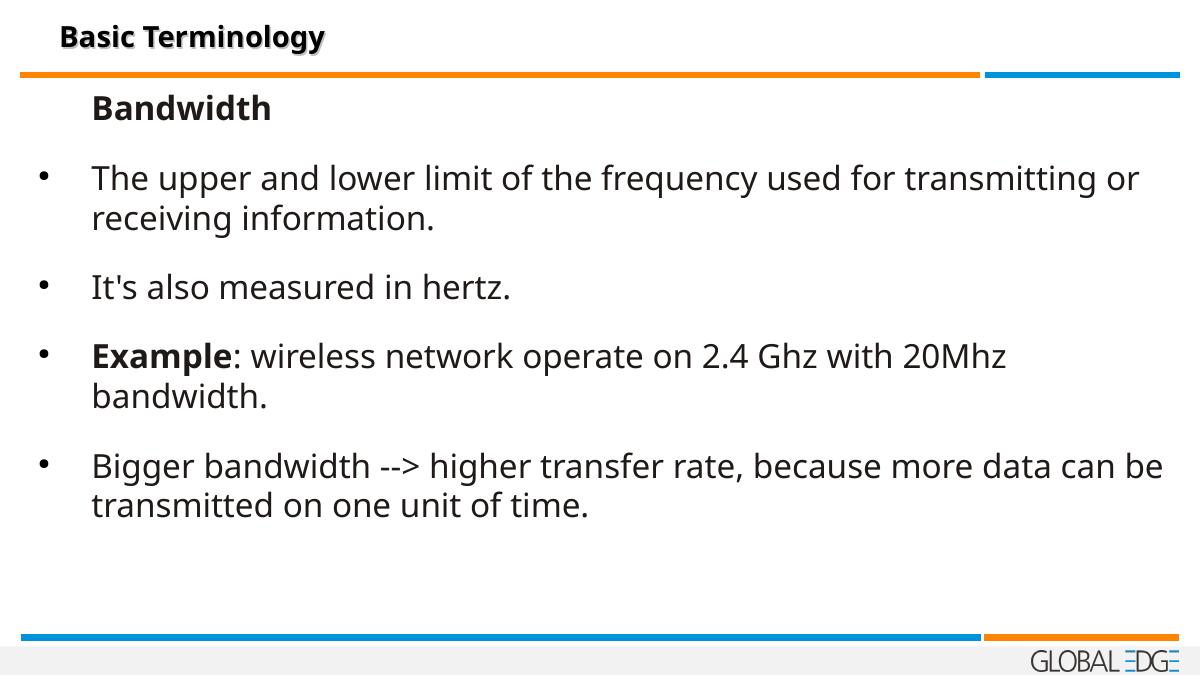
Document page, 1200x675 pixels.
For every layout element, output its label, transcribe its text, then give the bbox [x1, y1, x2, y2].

picture [1031, 650, 1179, 672]
list Bandwidth The upper and lower limit of the frequency used for transmitting or receiving information. It's also measured in hertz. Example: wireless network operate on 2.4 Ghz with 20Mhz bandwidth. Bigger bandwidth --> higher transfer rate, because more data can be transmitted on one unit of time. [20, 87, 1179, 628]
title Basic Terminology [12, 9, 1088, 63]
